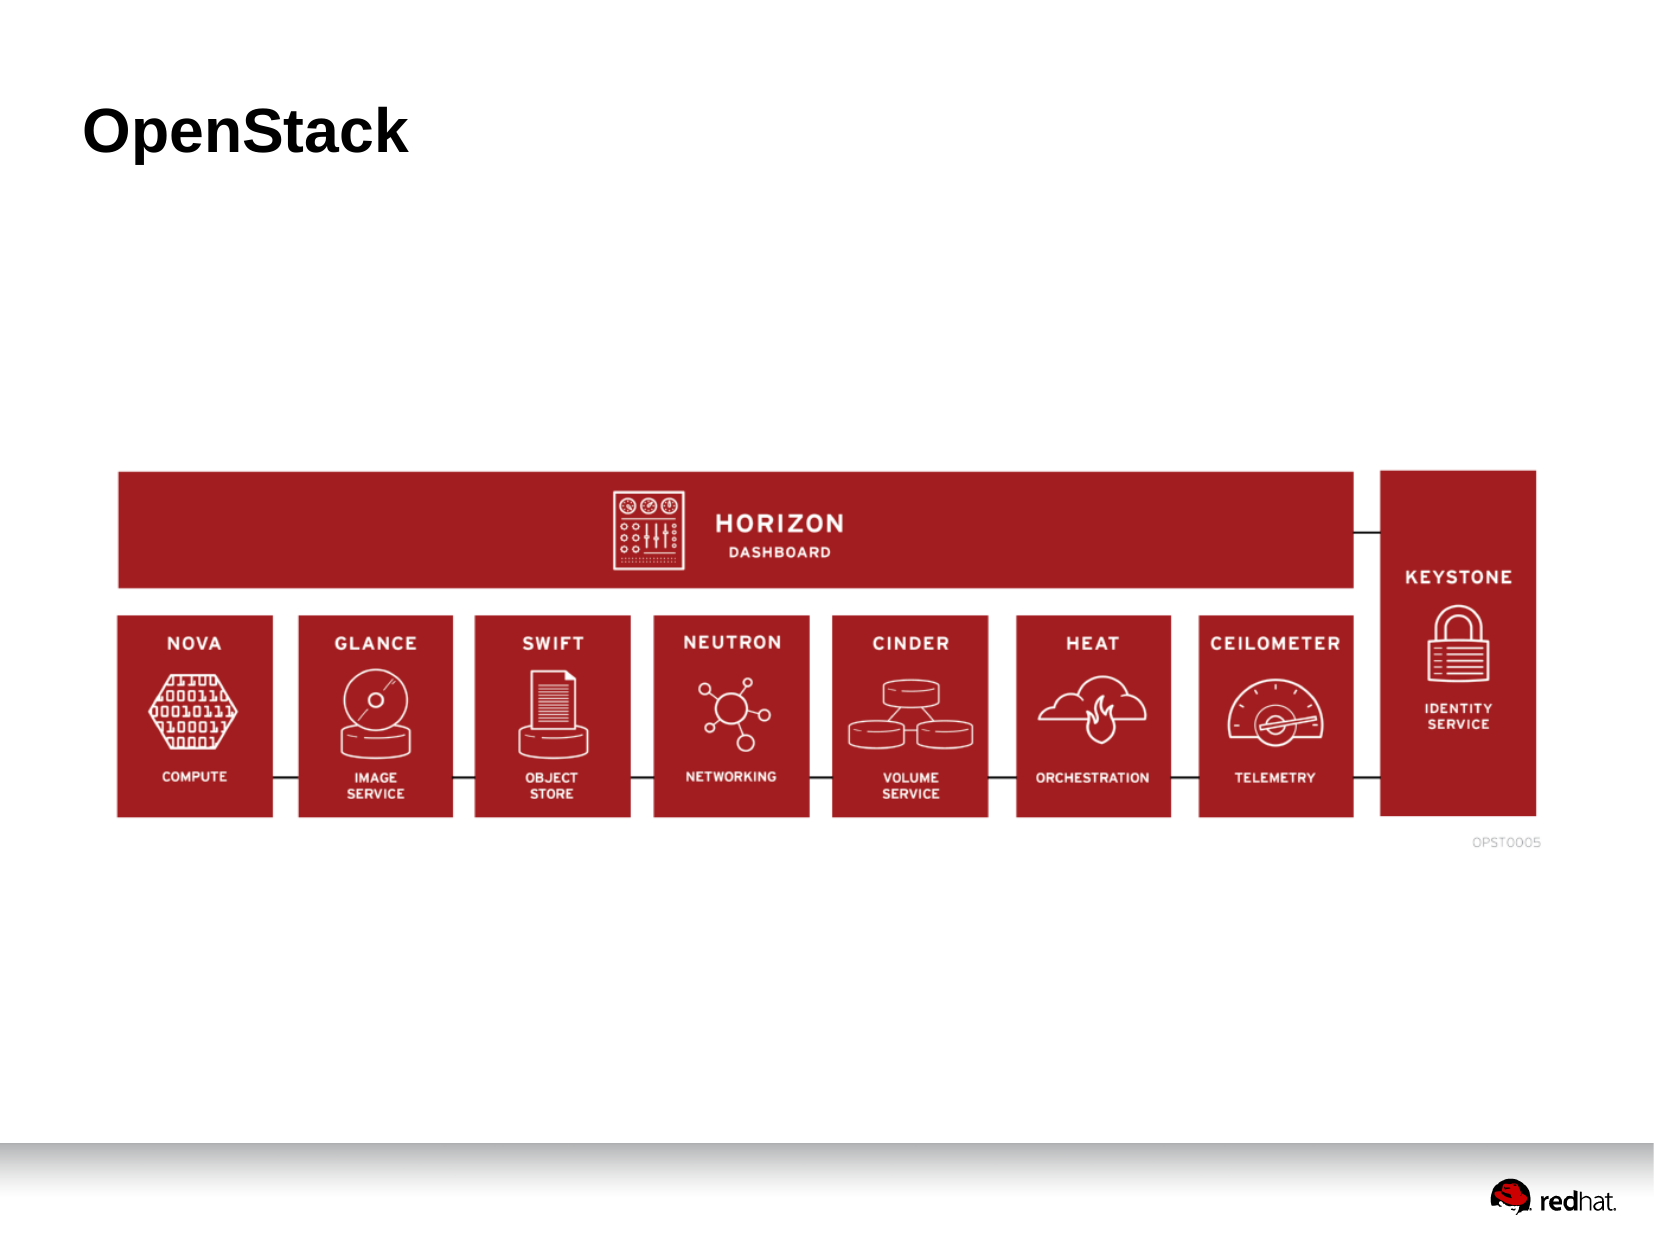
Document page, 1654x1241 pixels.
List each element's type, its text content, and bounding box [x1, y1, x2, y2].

title OpenStack [82, 37, 1571, 225]
picture [75, 440, 1592, 877]
picture [0, 1143, 1654, 1241]
